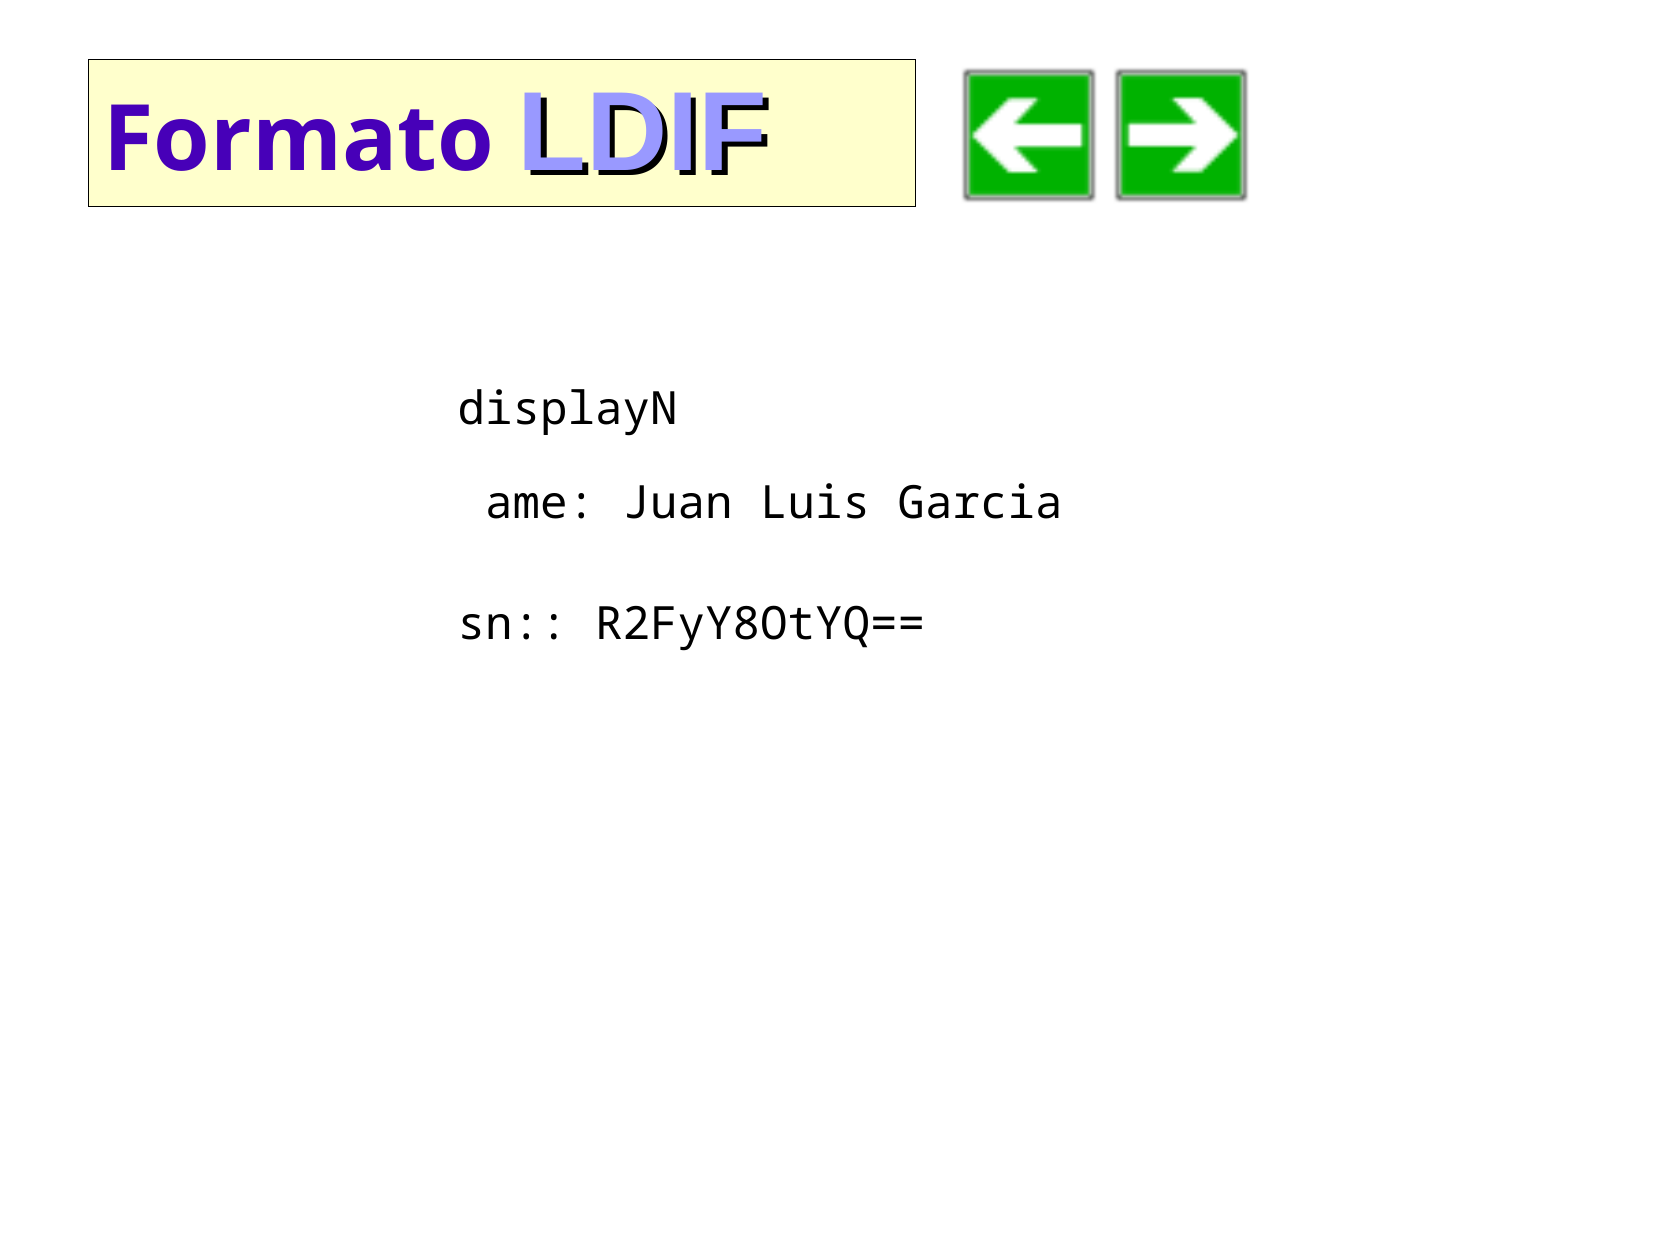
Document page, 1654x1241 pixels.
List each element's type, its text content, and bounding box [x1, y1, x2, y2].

picture [1108, 62, 1257, 211]
text_box sn:: R2FyY8OtYQ== [442, 551, 1211, 623]
text_box Formato LDIF [88, 59, 916, 207]
picture [956, 62, 1105, 211]
text_box displayN ame: Juan Luis Garcia [442, 336, 1300, 491]
